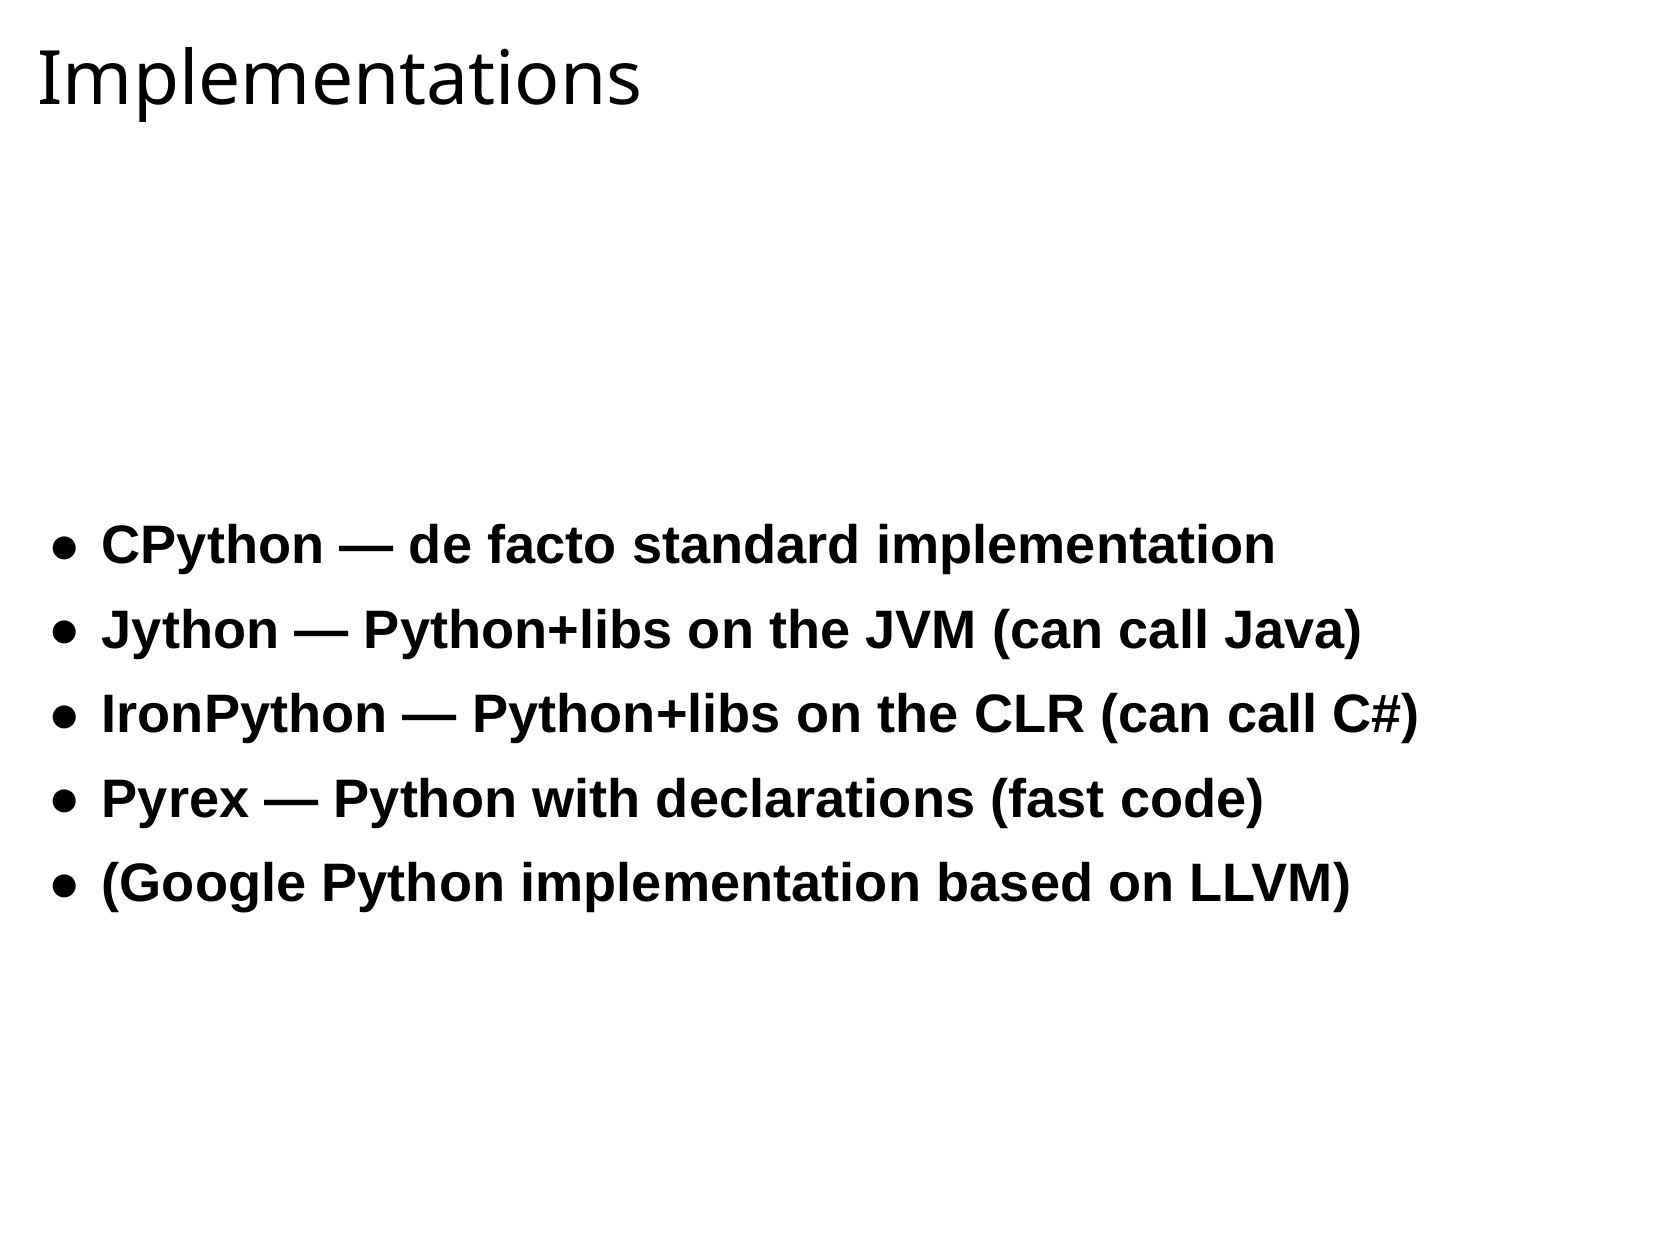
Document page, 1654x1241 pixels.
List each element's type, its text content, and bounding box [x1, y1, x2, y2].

list CPython — de facto standard implementation Jython — Python+libs on the JVM (can call Java) IronPython — Python+libs on the CLR (can call C#) Pyrex — Python with declarations (fast code) (Google Python implementation based on LLVM) [30, 194, 1654, 1233]
title Implementations [37, 7, 1613, 143]
